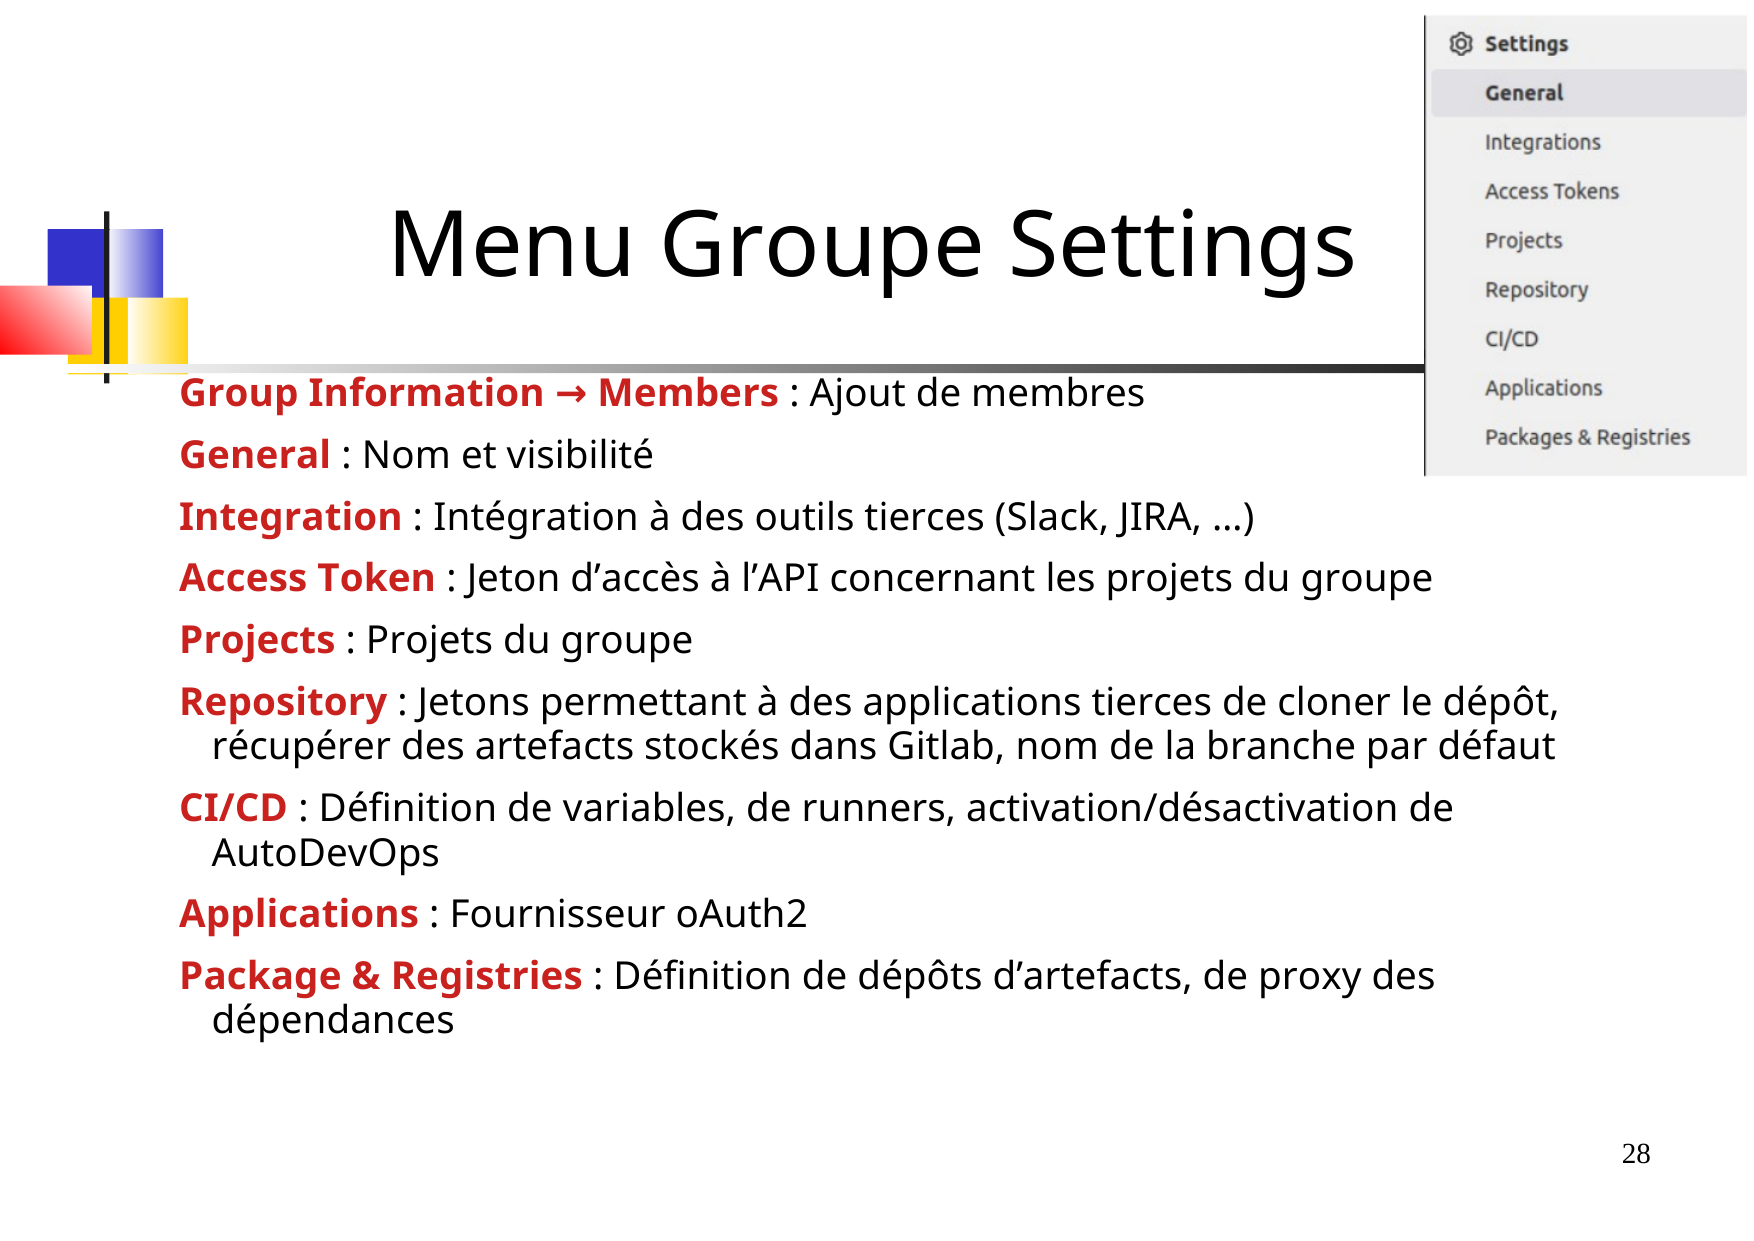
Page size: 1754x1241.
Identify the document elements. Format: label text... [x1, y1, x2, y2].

picture [1424, 9, 1747, 480]
list Group Information → Members : Ajout de membres General : Nom et visibilité Integration : Intégration à des outils tierces (Slack, JIRA, …) Access Token : Jeton d’accès à l’API concernant les projets du groupe Projects : Projets du groupe Repository : Jetons permettant à des applications tierces de cloner le dépôt, récupérer des artefacts stockés dans Gitlab, nom de la branche par défaut CI/CD : Définition de variables, de runners, activation/désactivation de AutoDevOps Applications : Fournisseur oAuth2 Package & Registries : Définition de dépôts d’artefacts, de proxy des dépendances [179, 371, 1567, 1091]
title Menu Groupe Settings [179, 139, 1424, 351]
